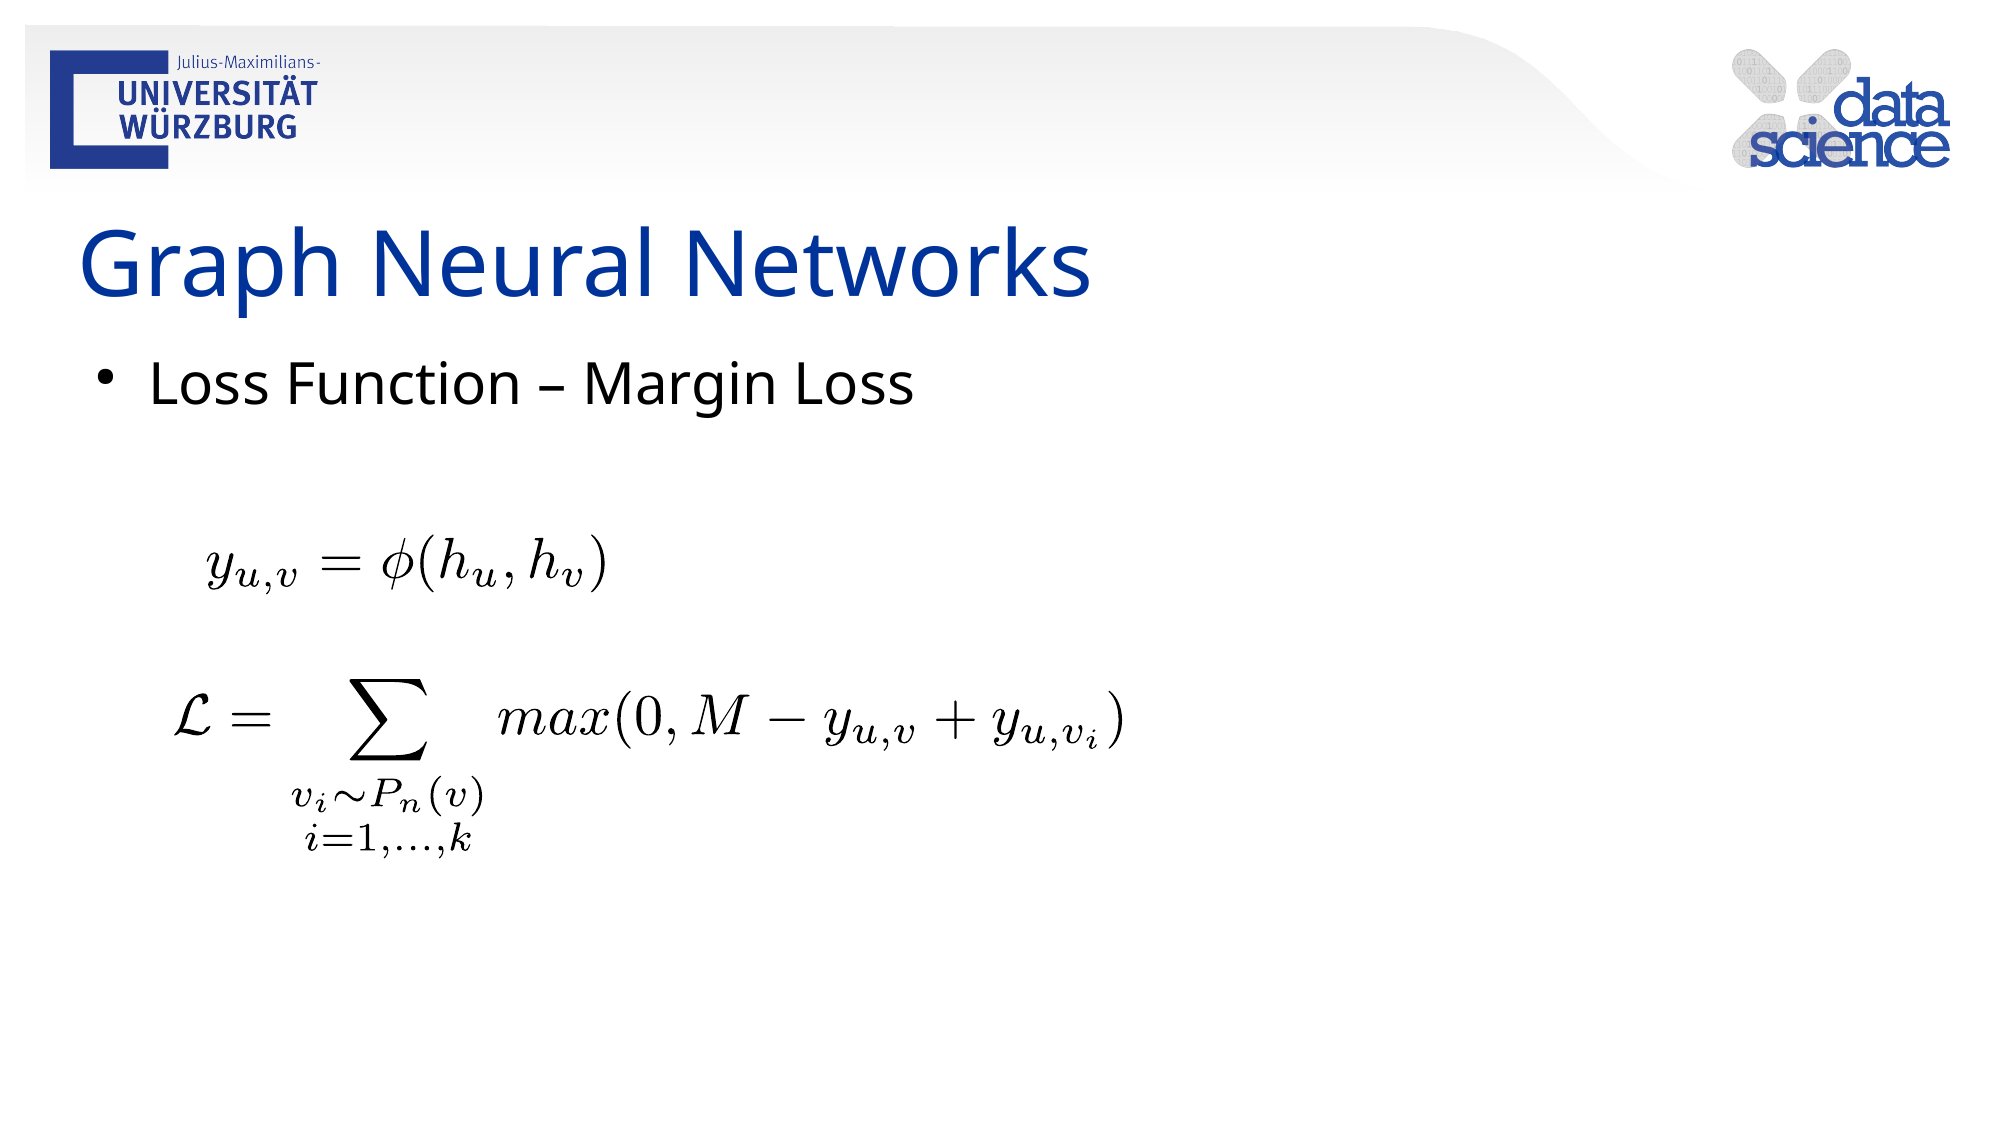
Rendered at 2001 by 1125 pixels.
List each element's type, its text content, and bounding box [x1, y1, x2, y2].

title Graph Neural Networks [77, 198, 1901, 324]
text_box [206, 534, 605, 595]
text_box [174, 679, 1123, 859]
list Loss Function – Margin Loss [77, 347, 1901, 1014]
picture [1732, 49, 1950, 168]
picture [50, 50, 321, 169]
